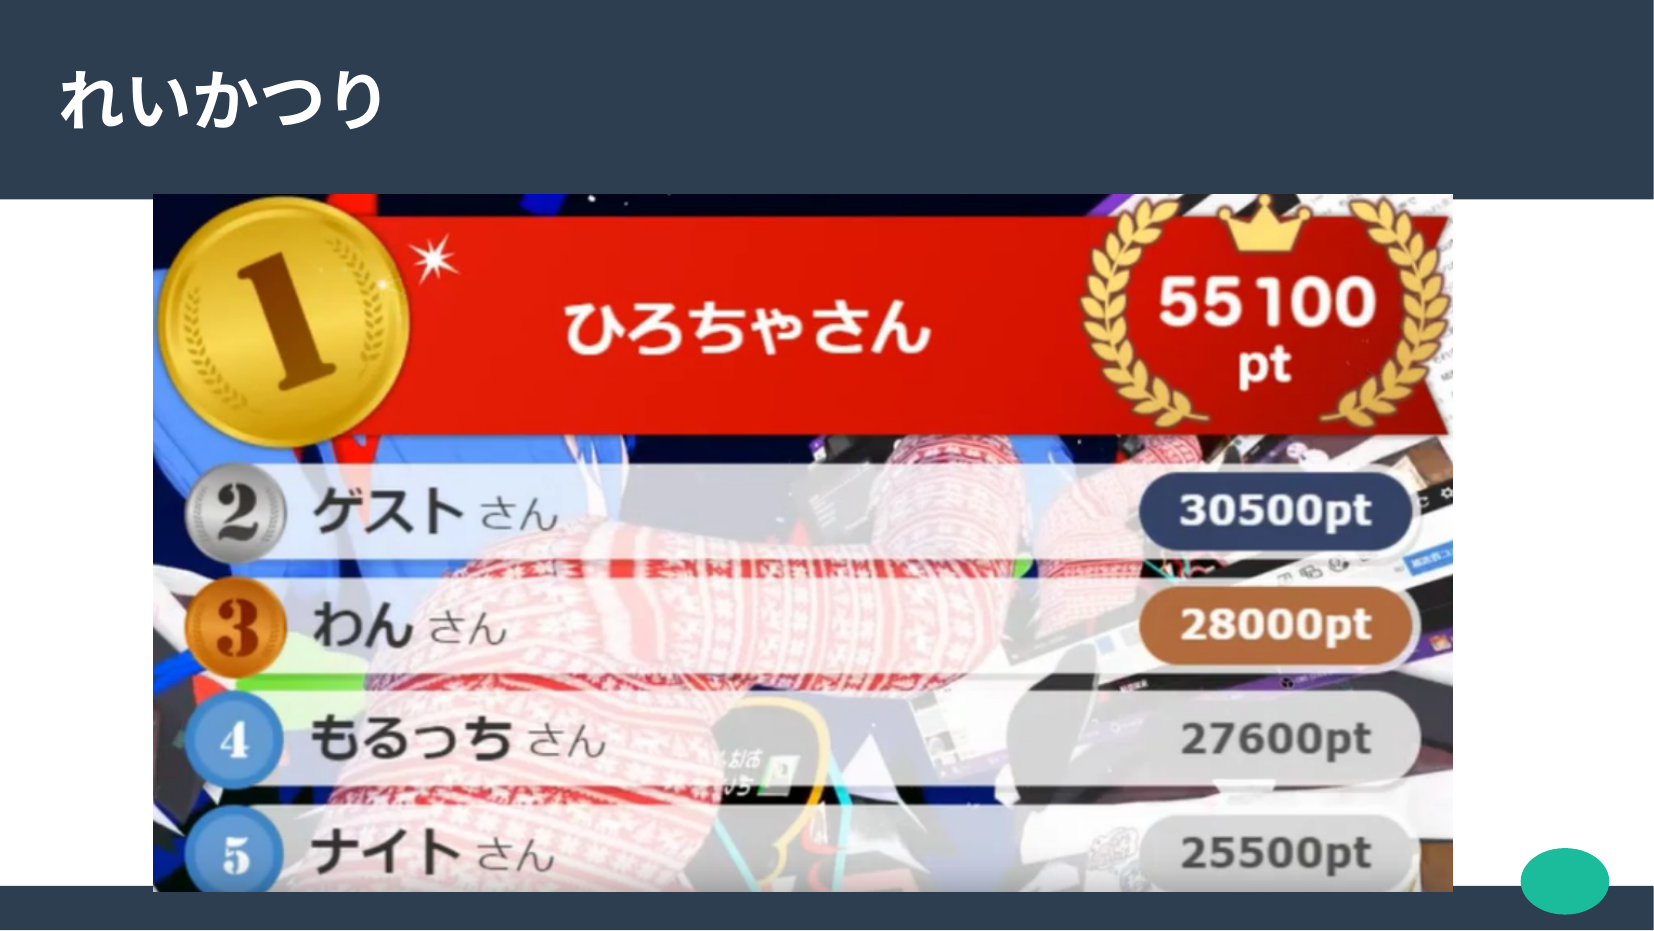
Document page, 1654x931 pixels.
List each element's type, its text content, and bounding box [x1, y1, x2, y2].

title れいかつり [59, 37, 1595, 155]
picture [153, 194, 1453, 892]
